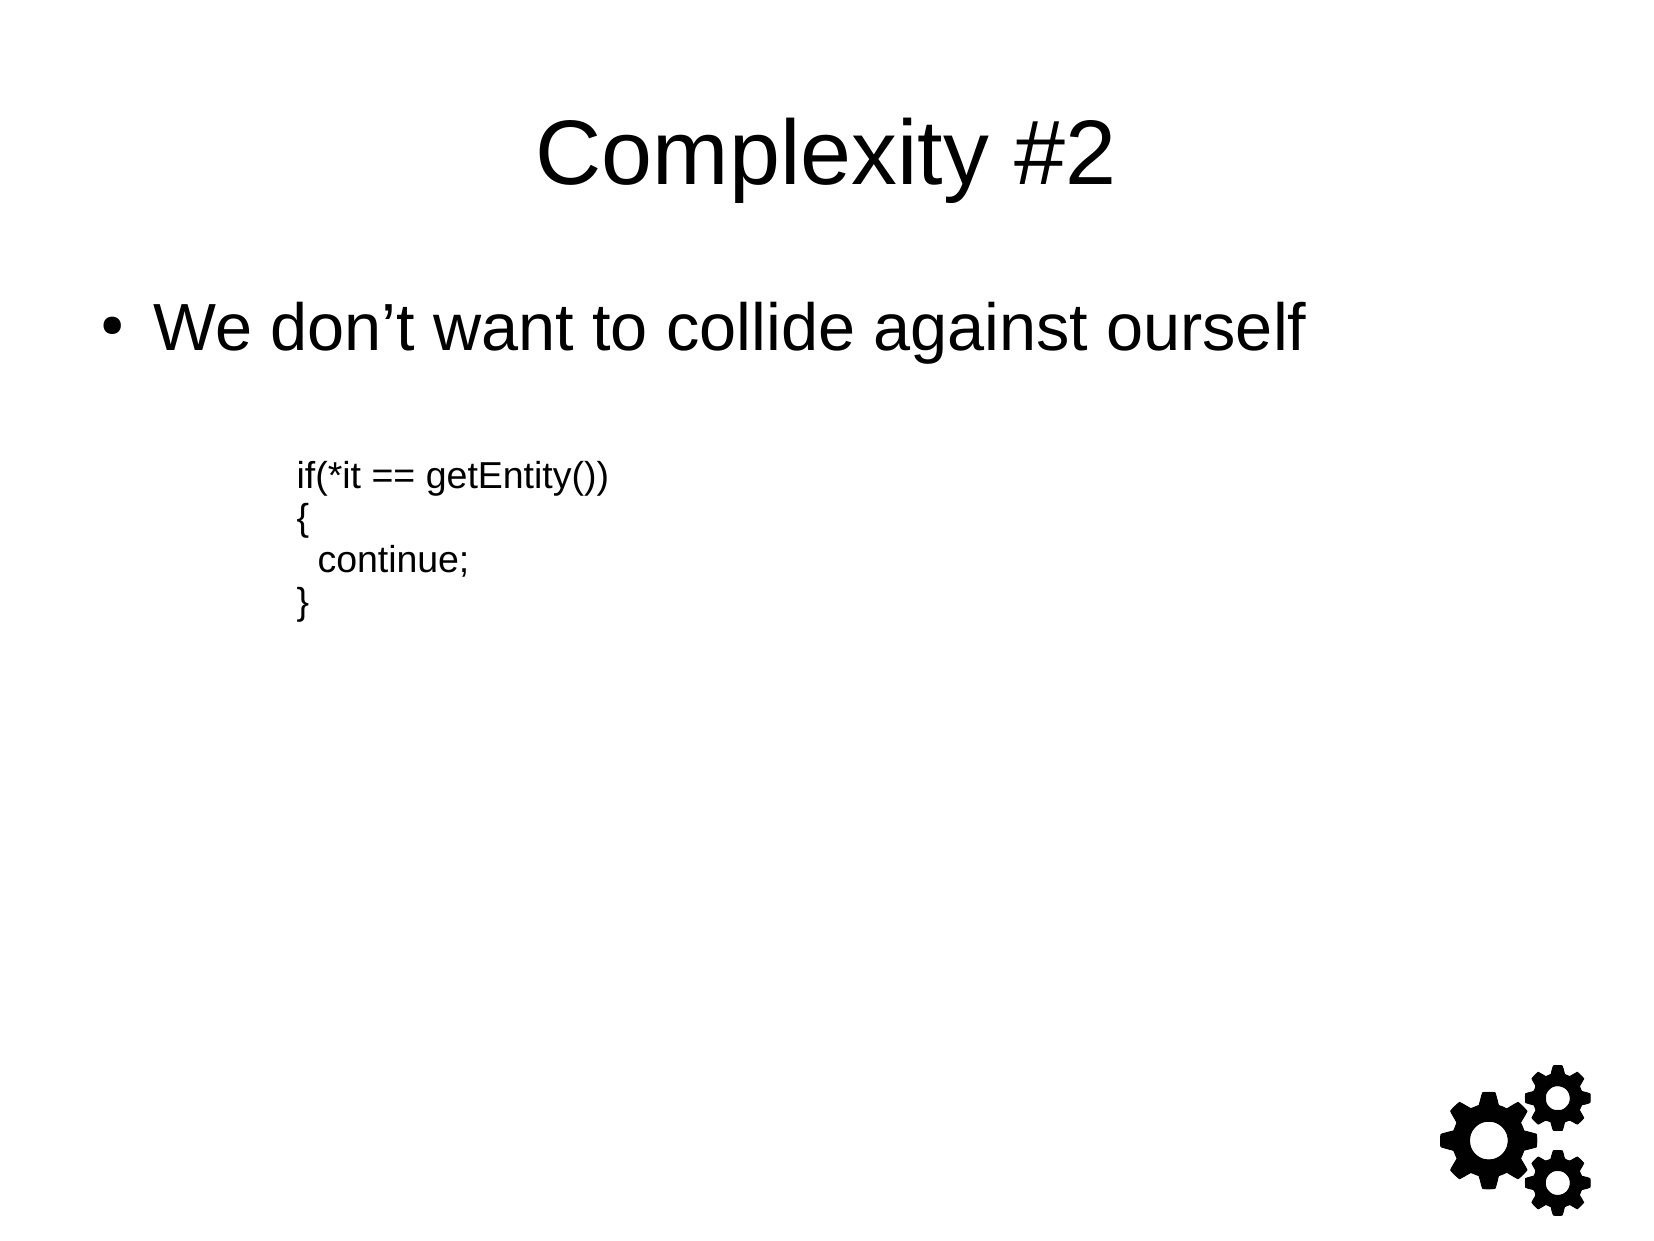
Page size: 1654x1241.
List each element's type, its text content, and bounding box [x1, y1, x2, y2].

picture [1440, 1065, 1591, 1216]
title Complexity #2 [82, 49, 1571, 257]
text_box if(*it == getEntity()) { continue; } [240, 447, 1036, 631]
list We don’t want to collide against ourself [82, 290, 1571, 1010]
